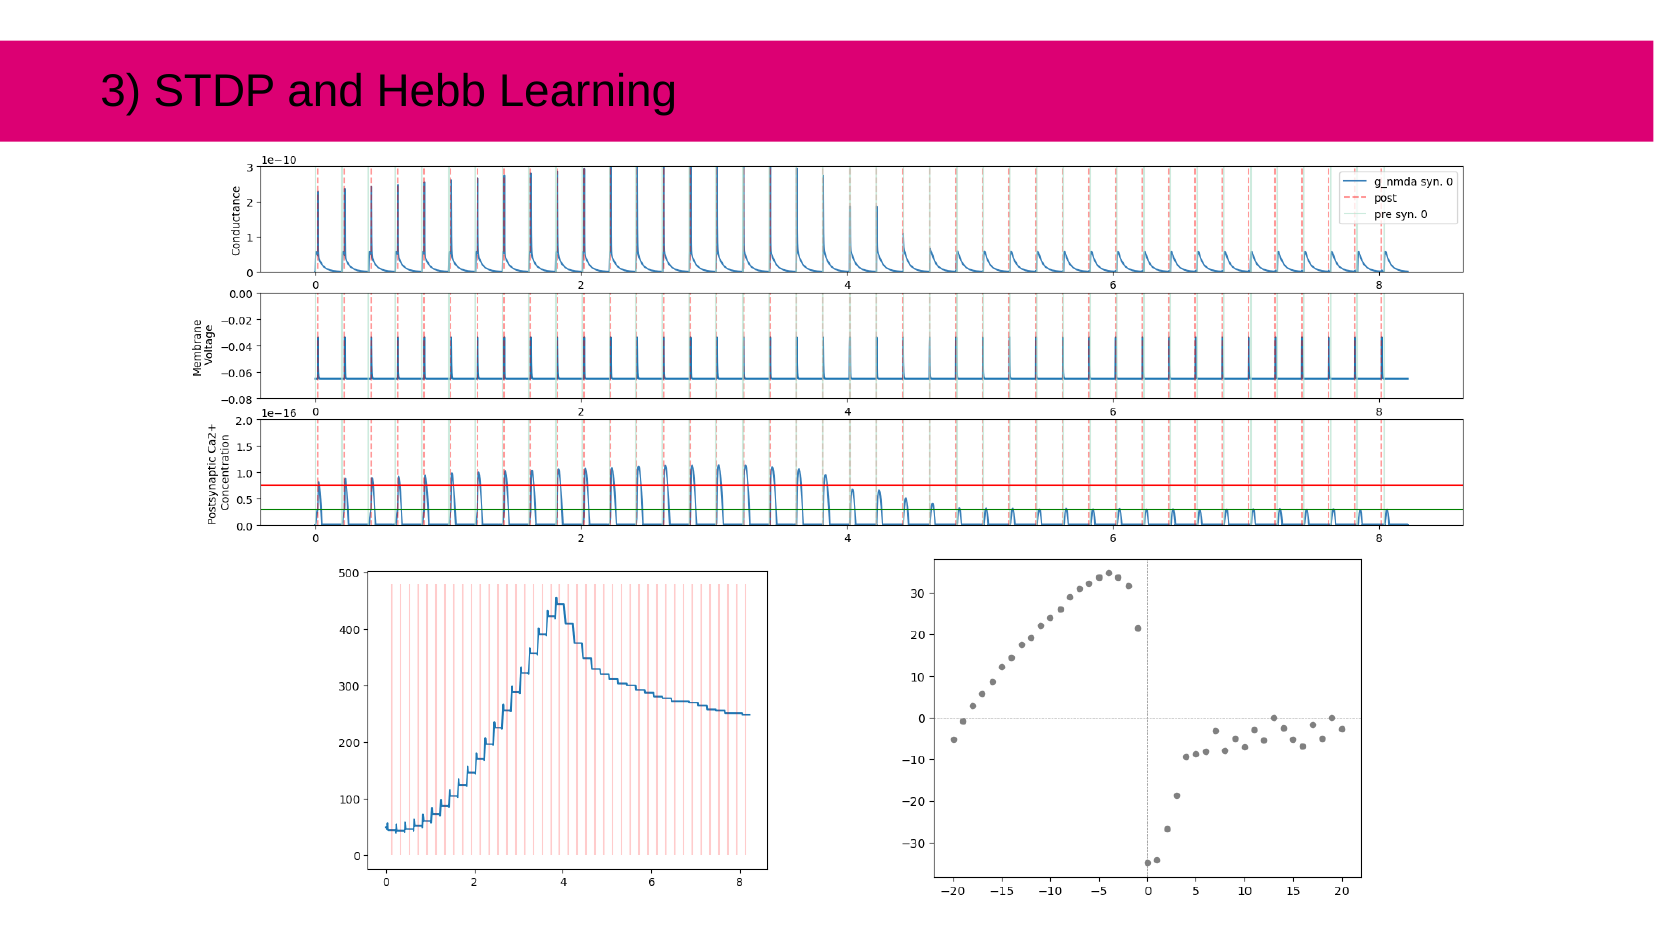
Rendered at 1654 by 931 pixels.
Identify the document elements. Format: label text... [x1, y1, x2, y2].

text_box [0, 40, 82, 142]
text_box [1034, 40, 1654, 142]
title STDP and Hebb Learning [82, 13, 1034, 168]
picture [330, 560, 775, 896]
picture [184, 147, 1470, 906]
